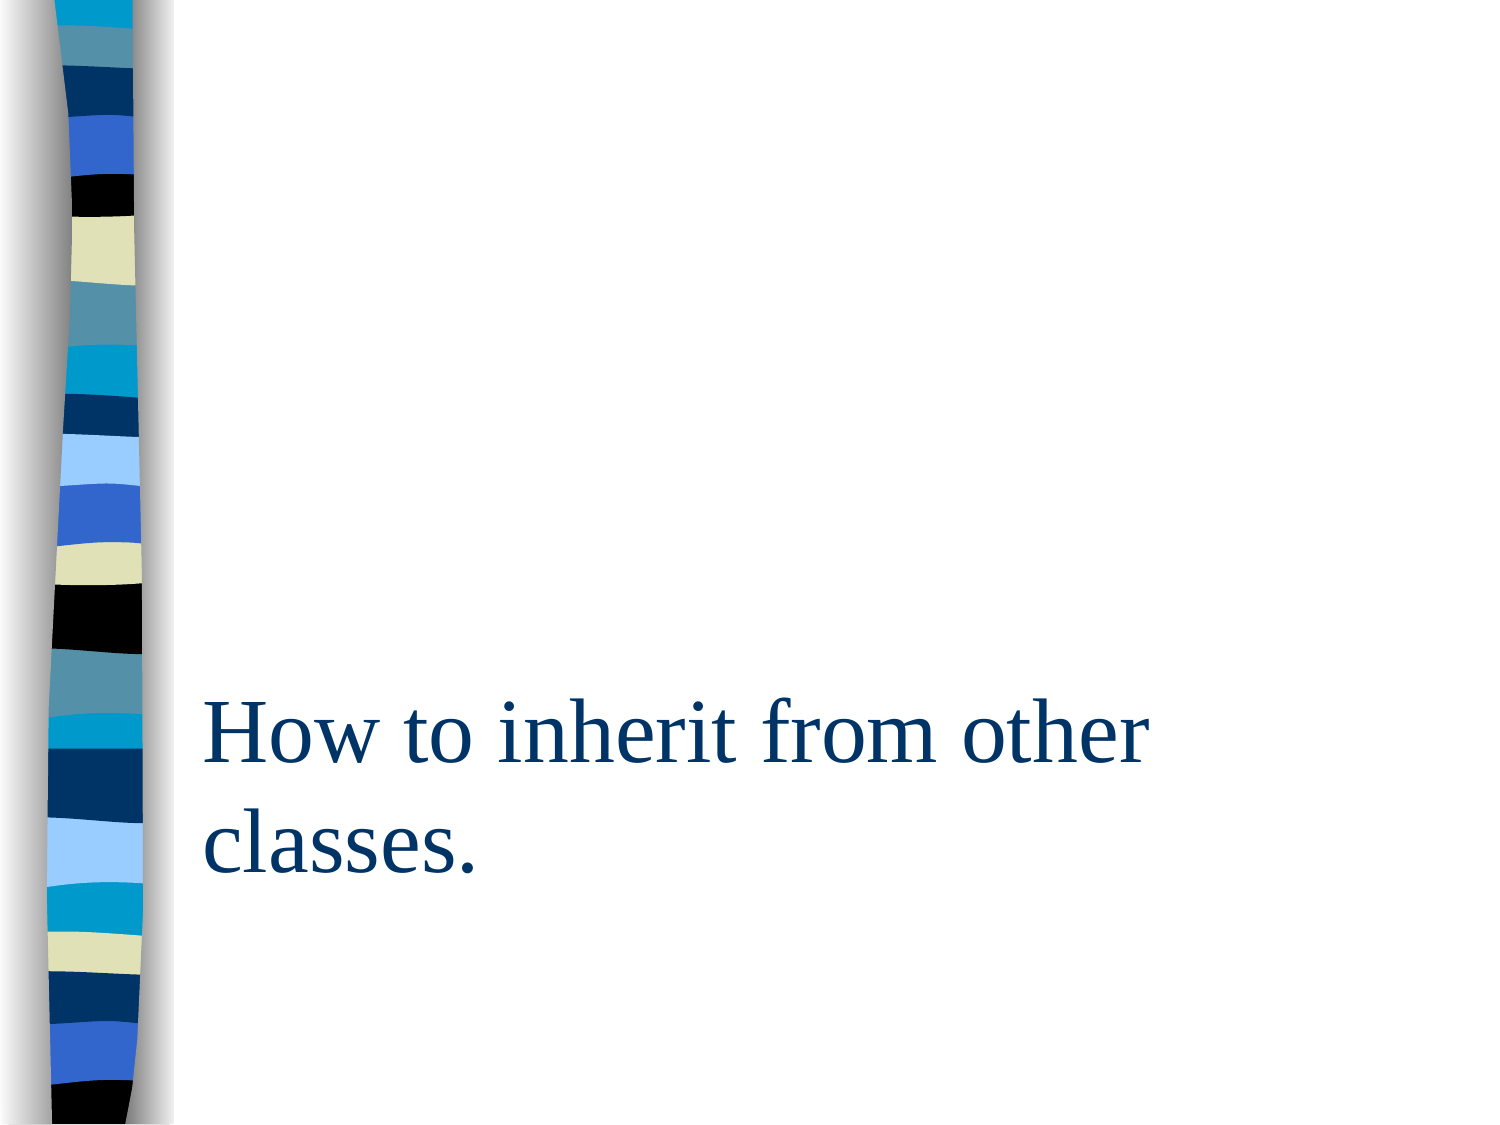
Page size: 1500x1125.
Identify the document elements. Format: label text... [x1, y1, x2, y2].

title How to inherit from other classes. [187, 687, 1463, 875]
